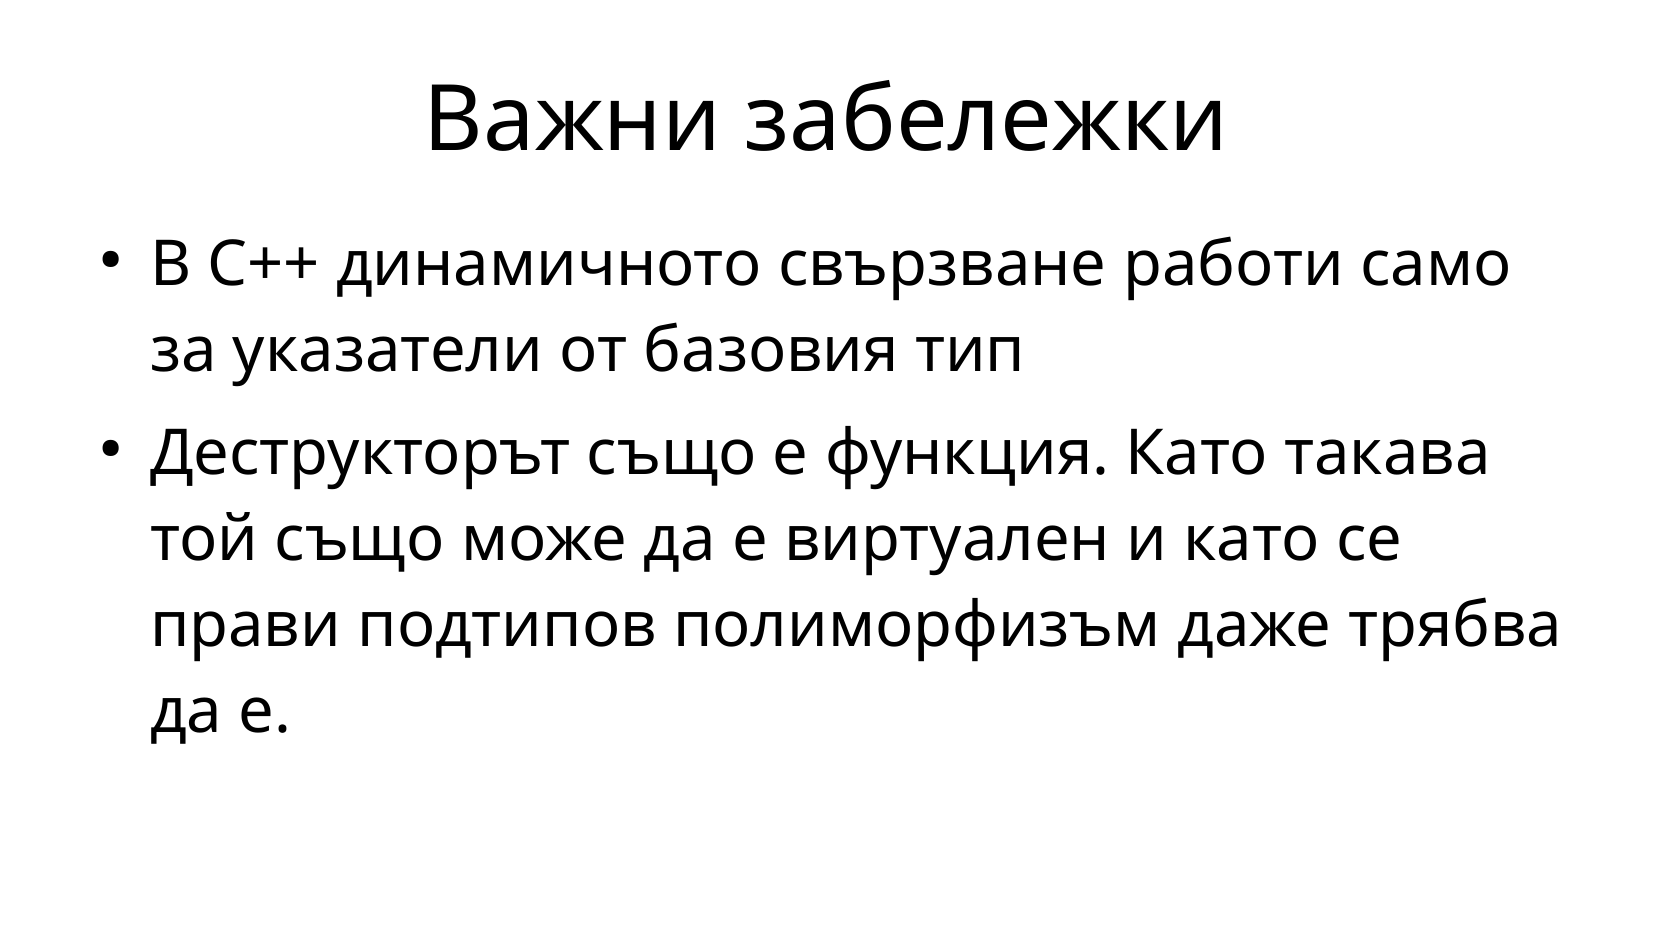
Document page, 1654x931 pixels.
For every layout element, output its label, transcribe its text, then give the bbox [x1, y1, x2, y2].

list В C++ динамичното свързване работи само за указатели от базовия тип Деструкторът също е функция. Като такава той също може да е виртуален и като се прави подтипов полиморфизъм даже трябва да е. [82, 217, 1571, 758]
title Важни забележки [82, 37, 1571, 193]
